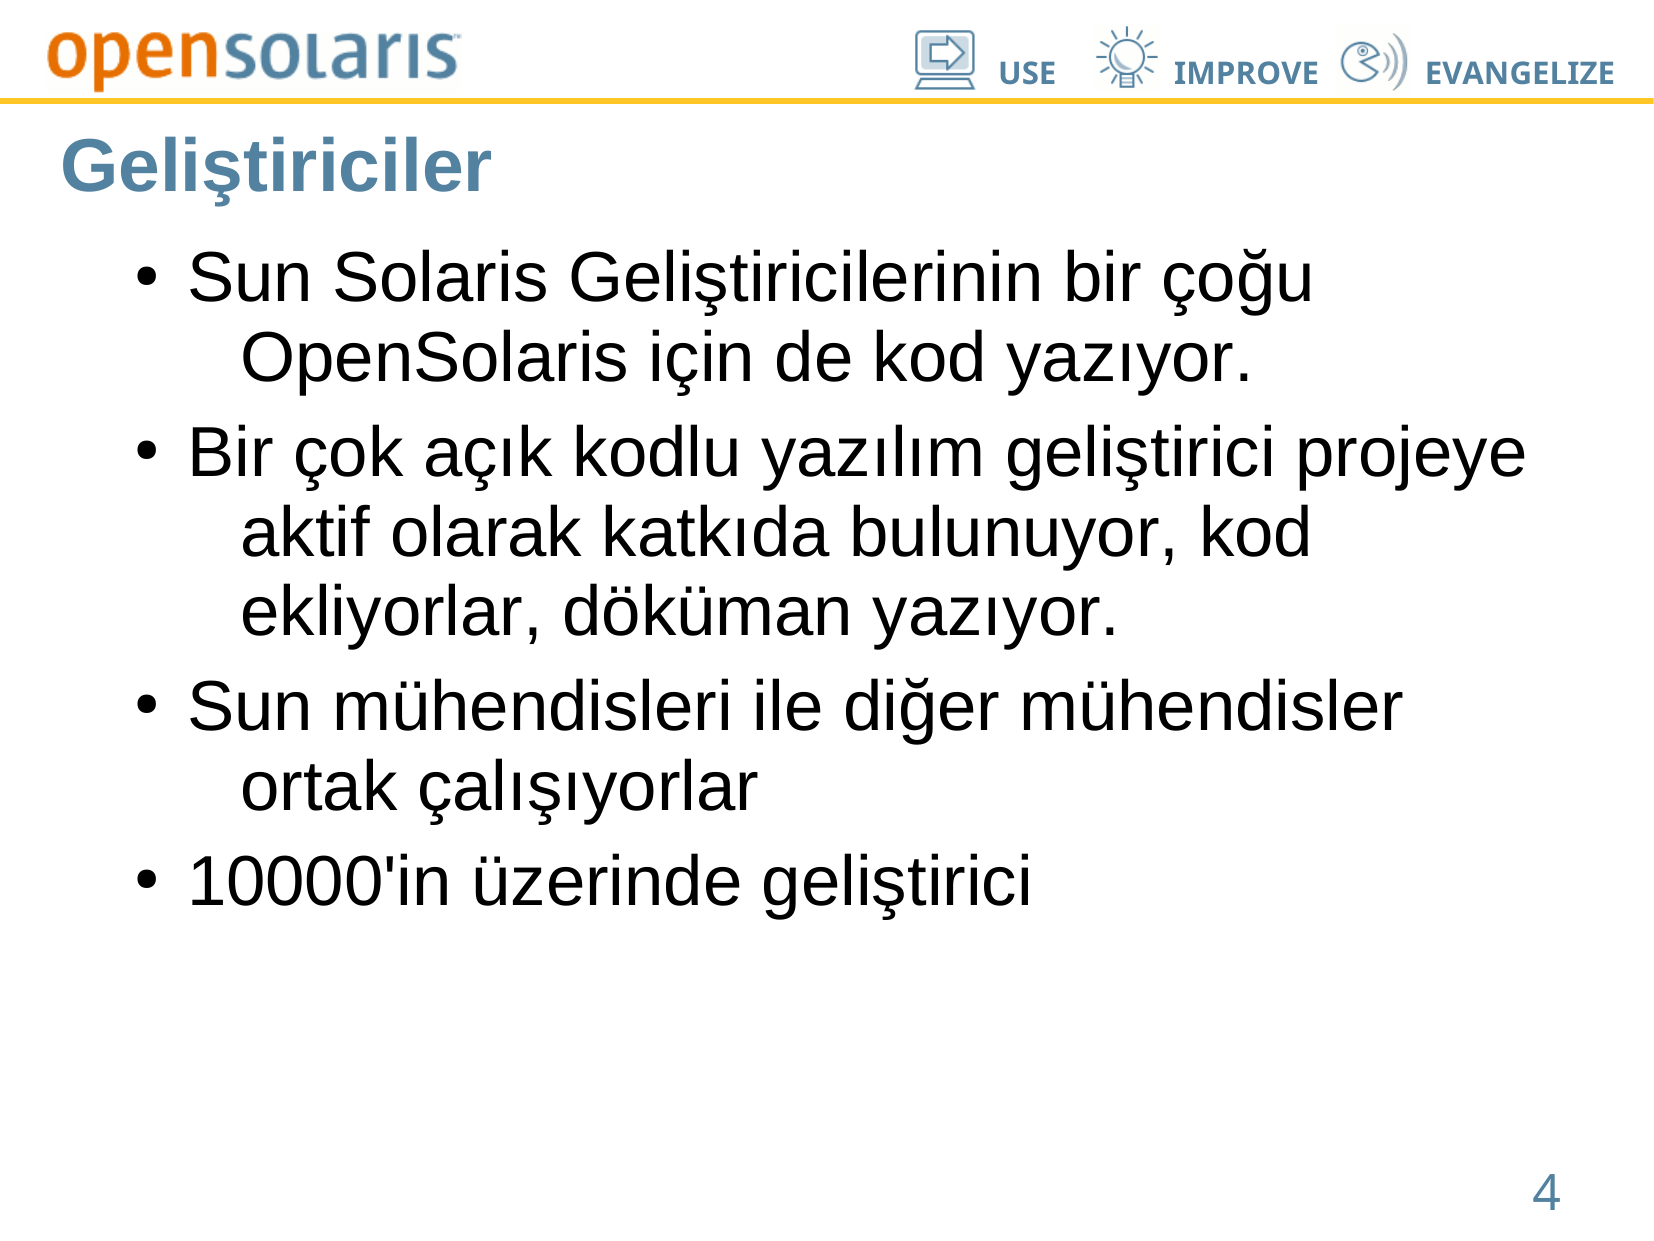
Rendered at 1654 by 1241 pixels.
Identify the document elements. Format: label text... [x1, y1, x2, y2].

list Sun Solaris Geliştiricilerinin bir çoğu OpenSolaris için de kod yazıyor. Bir çok açık kodlu yazılım geliştirici projeye aktif olarak katkıda bulunuyor, kod ekliyorlar, döküman yazıyor. Sun mühendisleri ile diğer mühendisler ortak çalışıyorlar 10000'in üzerinde geliştirici [98, 237, 1556, 1151]
title Geliştiriciler [60, 120, 1534, 211]
picture [46, 31, 462, 94]
picture [1093, 23, 1161, 91]
picture [907, 22, 983, 98]
picture [1336, 24, 1412, 98]
